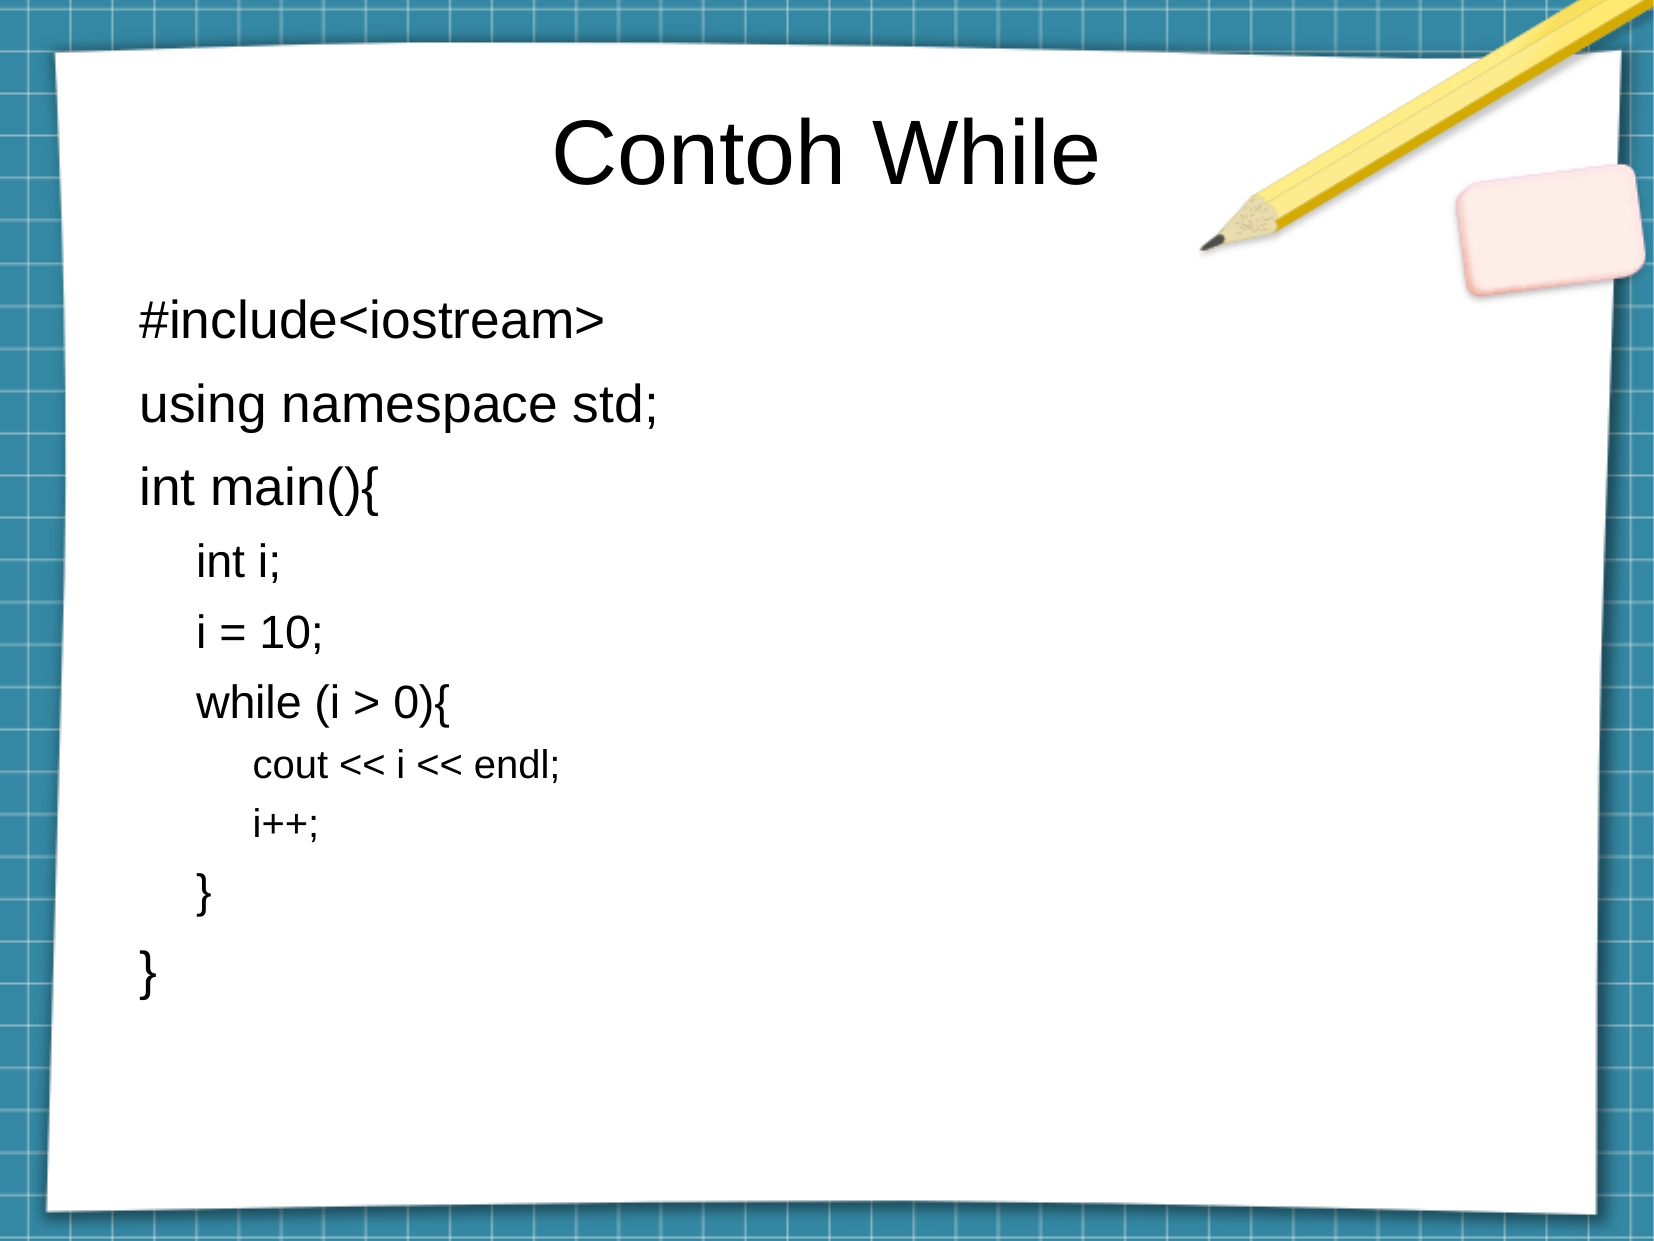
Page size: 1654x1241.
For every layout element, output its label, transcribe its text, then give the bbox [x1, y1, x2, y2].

list #include<iostream> using namespace std; int main(){ int i; i = 10; while (i > 0){ cout << i << endl; i++; } } [82, 290, 1571, 1010]
picture [0, 0, 1654, 1241]
title Contoh While [82, 49, 1571, 257]
